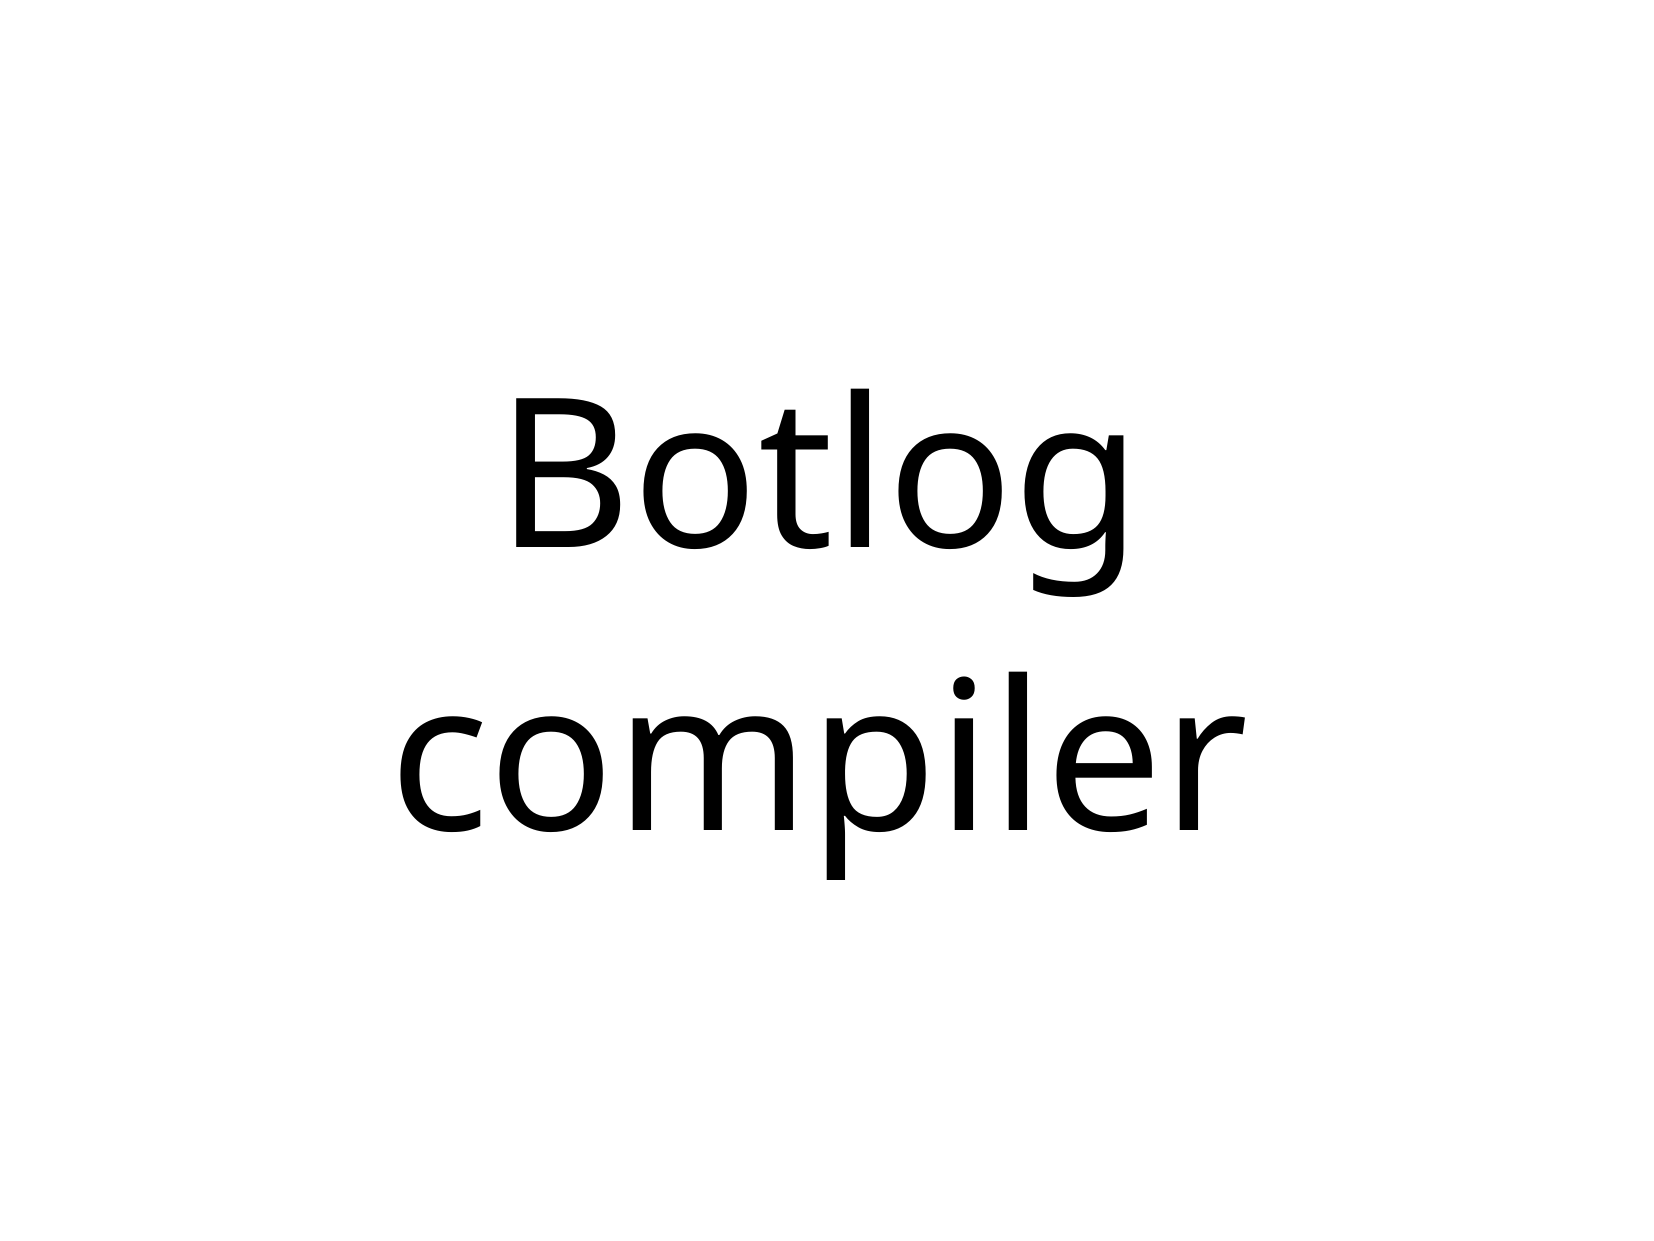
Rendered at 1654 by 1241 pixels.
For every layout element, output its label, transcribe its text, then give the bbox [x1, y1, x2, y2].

title Botlog compiler [75, 317, 1564, 899]
